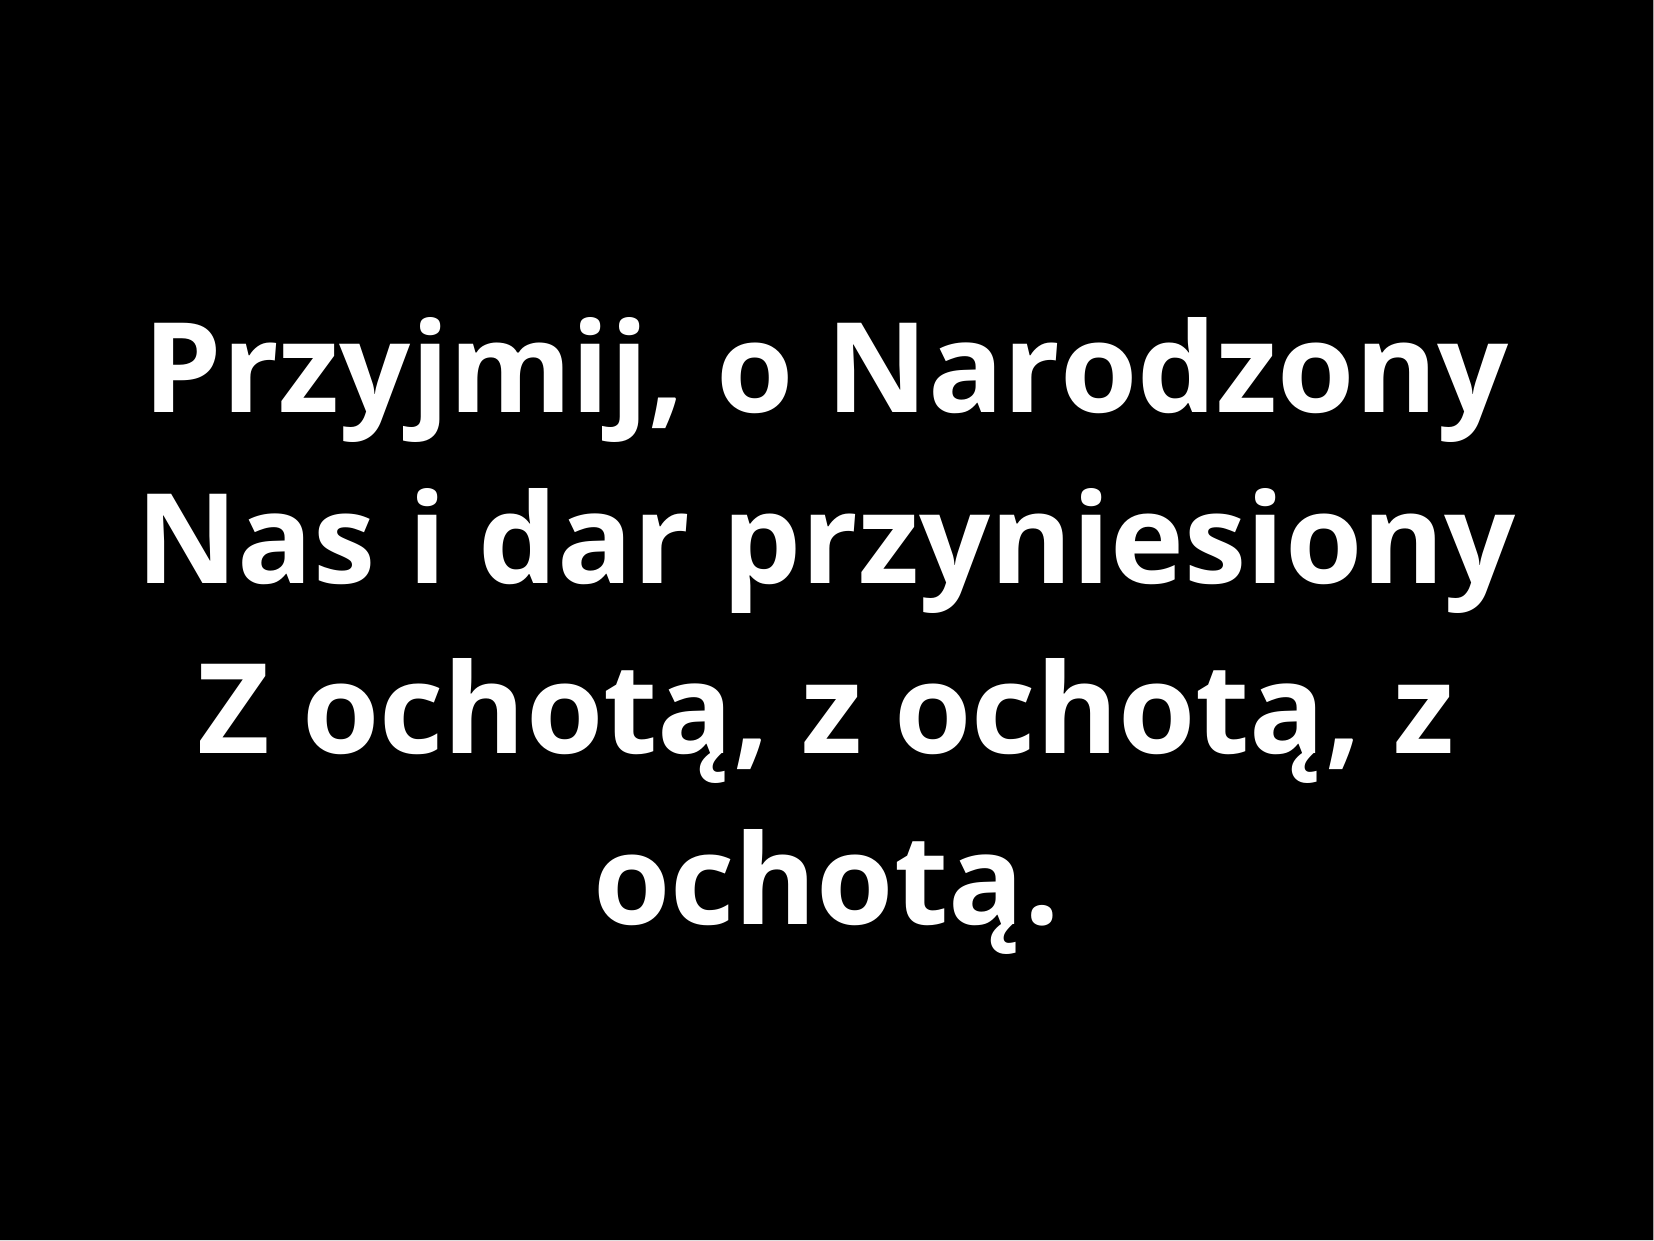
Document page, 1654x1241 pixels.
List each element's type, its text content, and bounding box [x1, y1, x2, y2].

title Przyjmij, o Narodzony Nas i dar przyniesiony Z ochotą, z ochotą, z ochotą. [0, 0, 1654, 1241]
